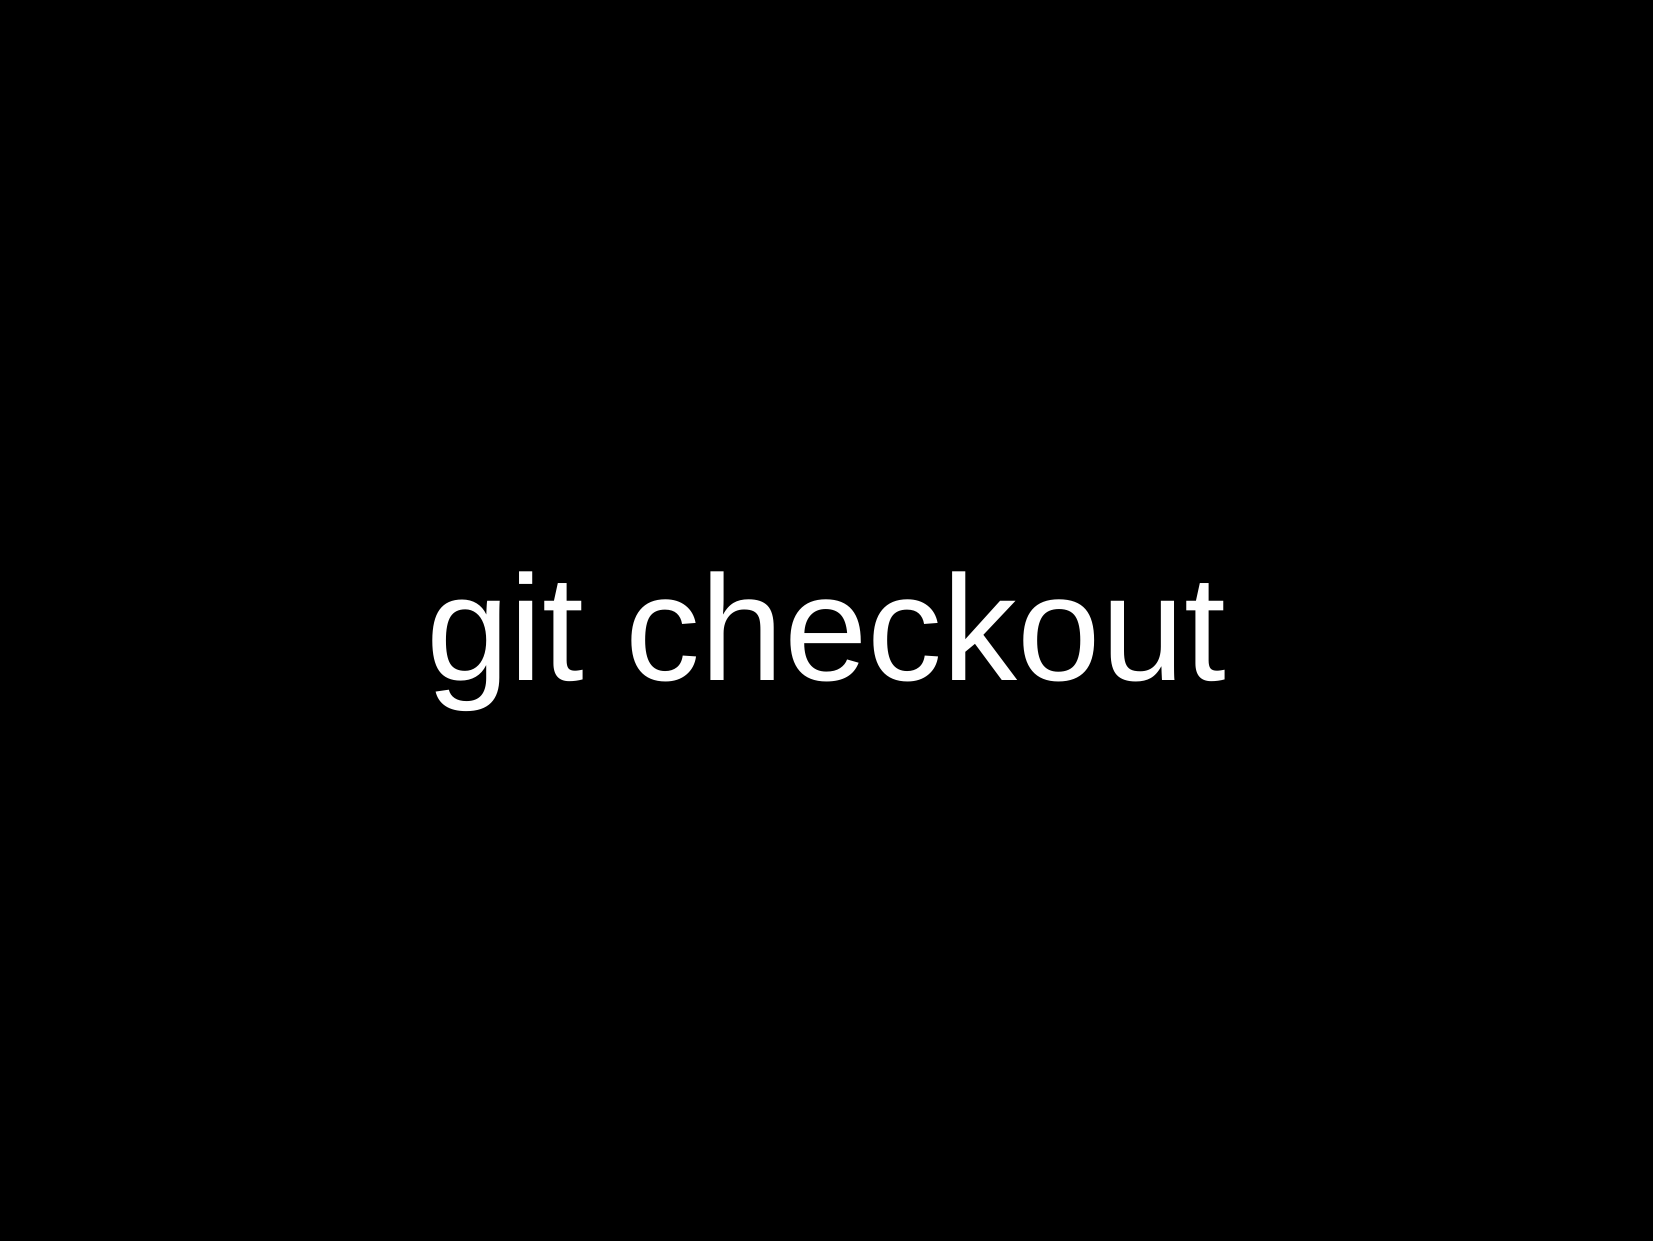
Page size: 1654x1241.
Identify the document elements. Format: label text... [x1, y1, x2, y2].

title git checkout [82, 525, 1571, 733]
